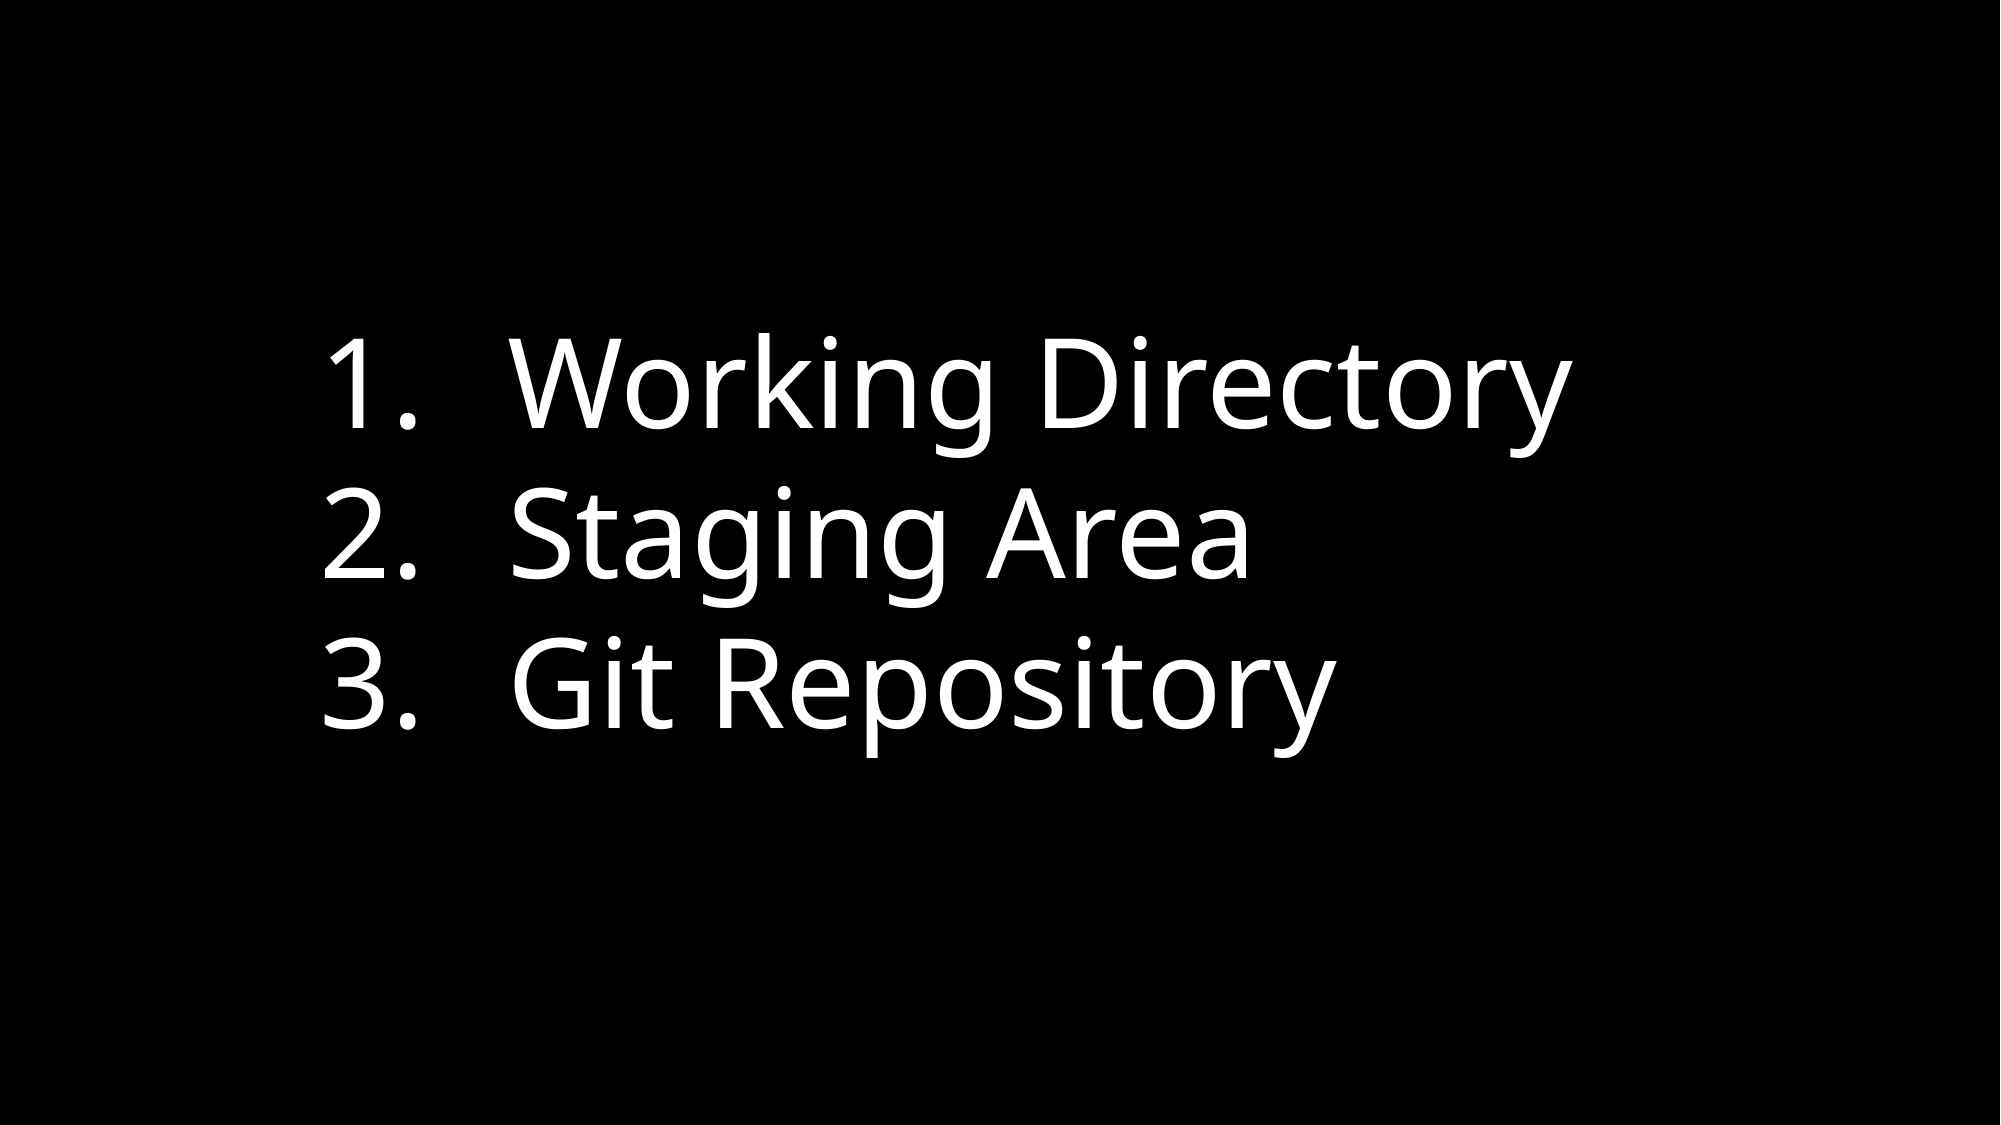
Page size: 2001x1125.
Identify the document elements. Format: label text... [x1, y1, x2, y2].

text_box Working Directory Staging Area Git Repository [304, 419, 1755, 638]
